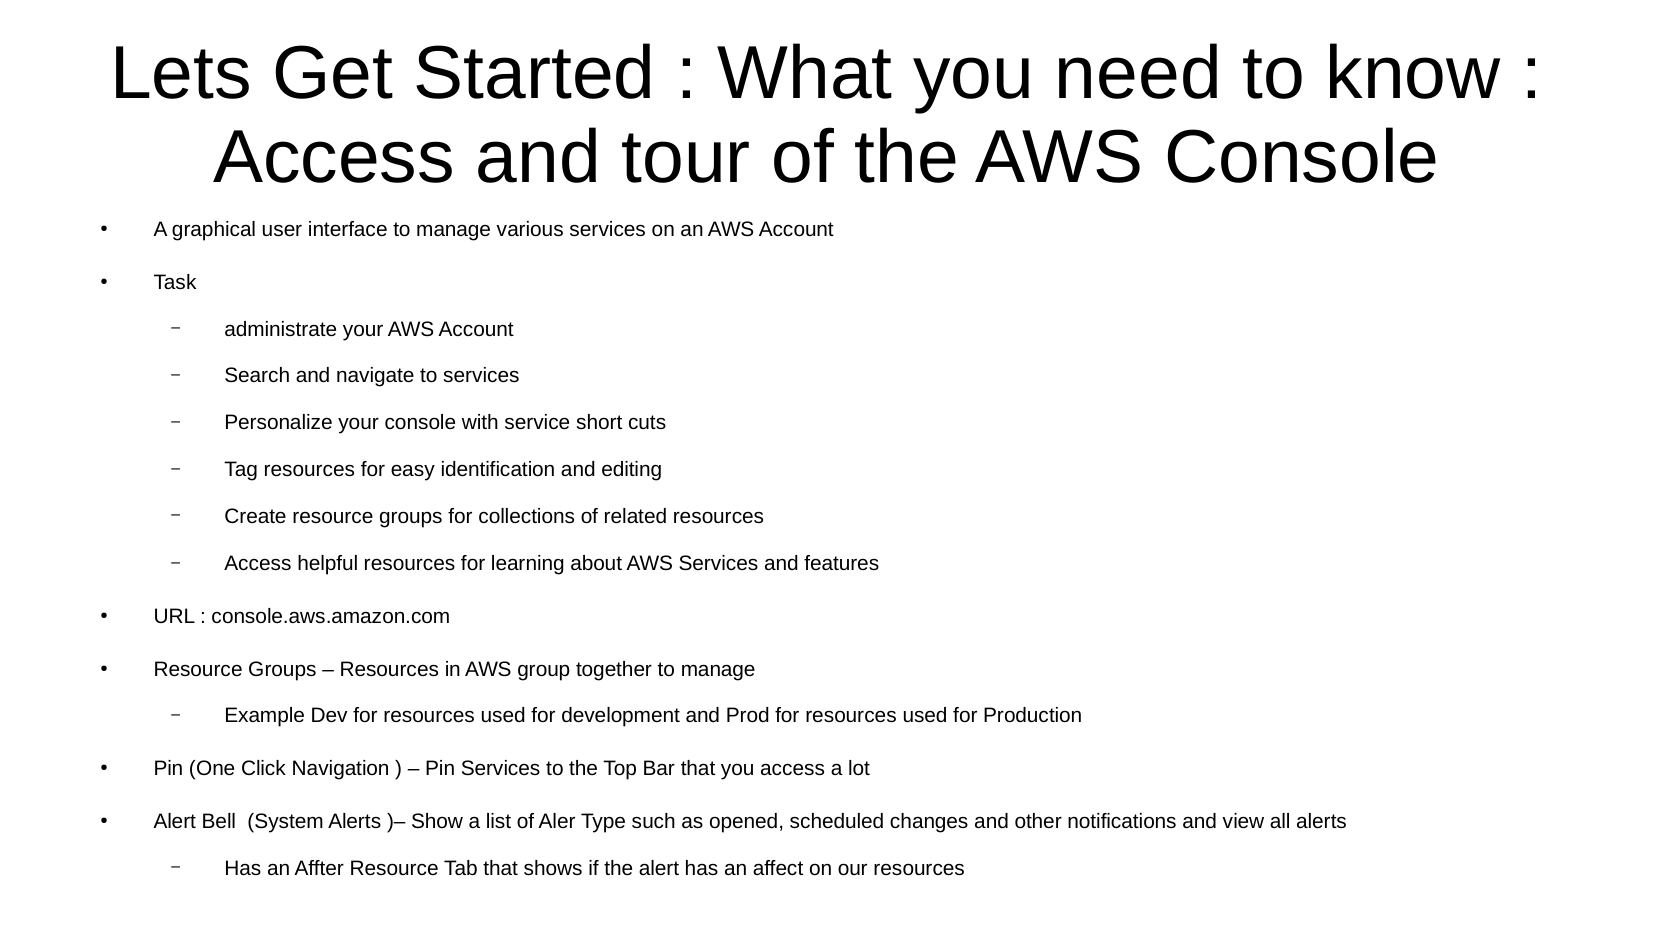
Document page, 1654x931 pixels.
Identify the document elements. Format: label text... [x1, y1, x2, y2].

list A graphical user interface to manage various services on an AWS Account Task administrate your AWS Account Search and navigate to services Personalize your console with service short cuts Tag resources for easy identification and editing Create resource groups for collections of related resources Access helpful resources for learning about AWS Services and features URL : console.aws.amazon.com Resource Groups – Resources in AWS group together to manage Example Dev for resources used for development and Prod for resources used for Production Pin (One Click Navigation ) – Pin Services to the Top Bar that you access a lot Alert Bell (System Alerts )– Show a list of Aler Type such as opened, scheduled changes and other notifications and view all alerts Has an Affter Resource Tab that shows if the alert has an affect on our resources [82, 217, 1636, 916]
title Lets Get Started : What you need to know : Access and tour of the AWS Console [82, 30, 1571, 199]
